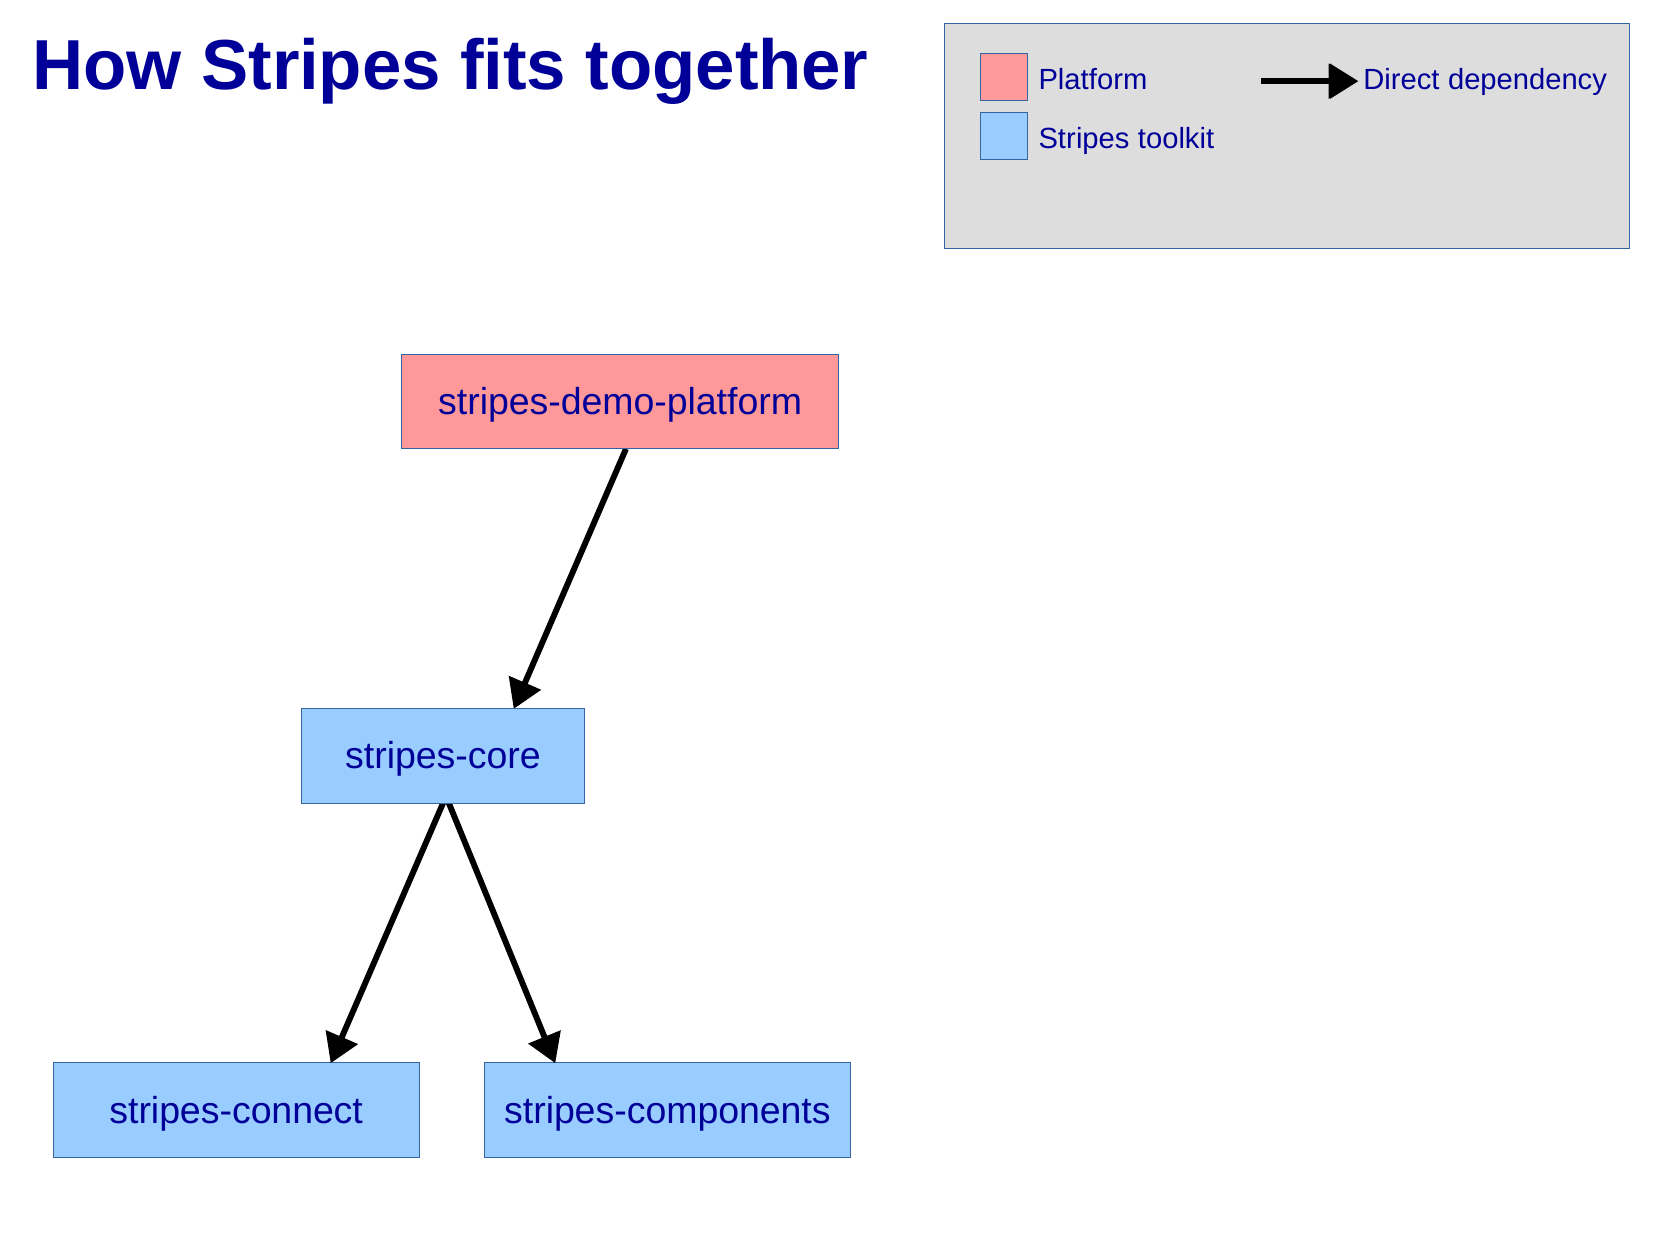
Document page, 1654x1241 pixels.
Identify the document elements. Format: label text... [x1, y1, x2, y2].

text_box stripes-connect [53, 1062, 420, 1158]
text_box How Stripes fits together [17, 17, 886, 112]
text_box Stripes toolkit [1023, 114, 1229, 163]
text_box stripes-demo-platform [401, 354, 839, 449]
text_box [944, 23, 1630, 249]
text_box Platform [1023, 55, 1162, 103]
text_box stripes-components [484, 1062, 851, 1158]
text_box stripes-core [301, 708, 585, 804]
text_box Direct dependency [1348, 55, 1622, 103]
